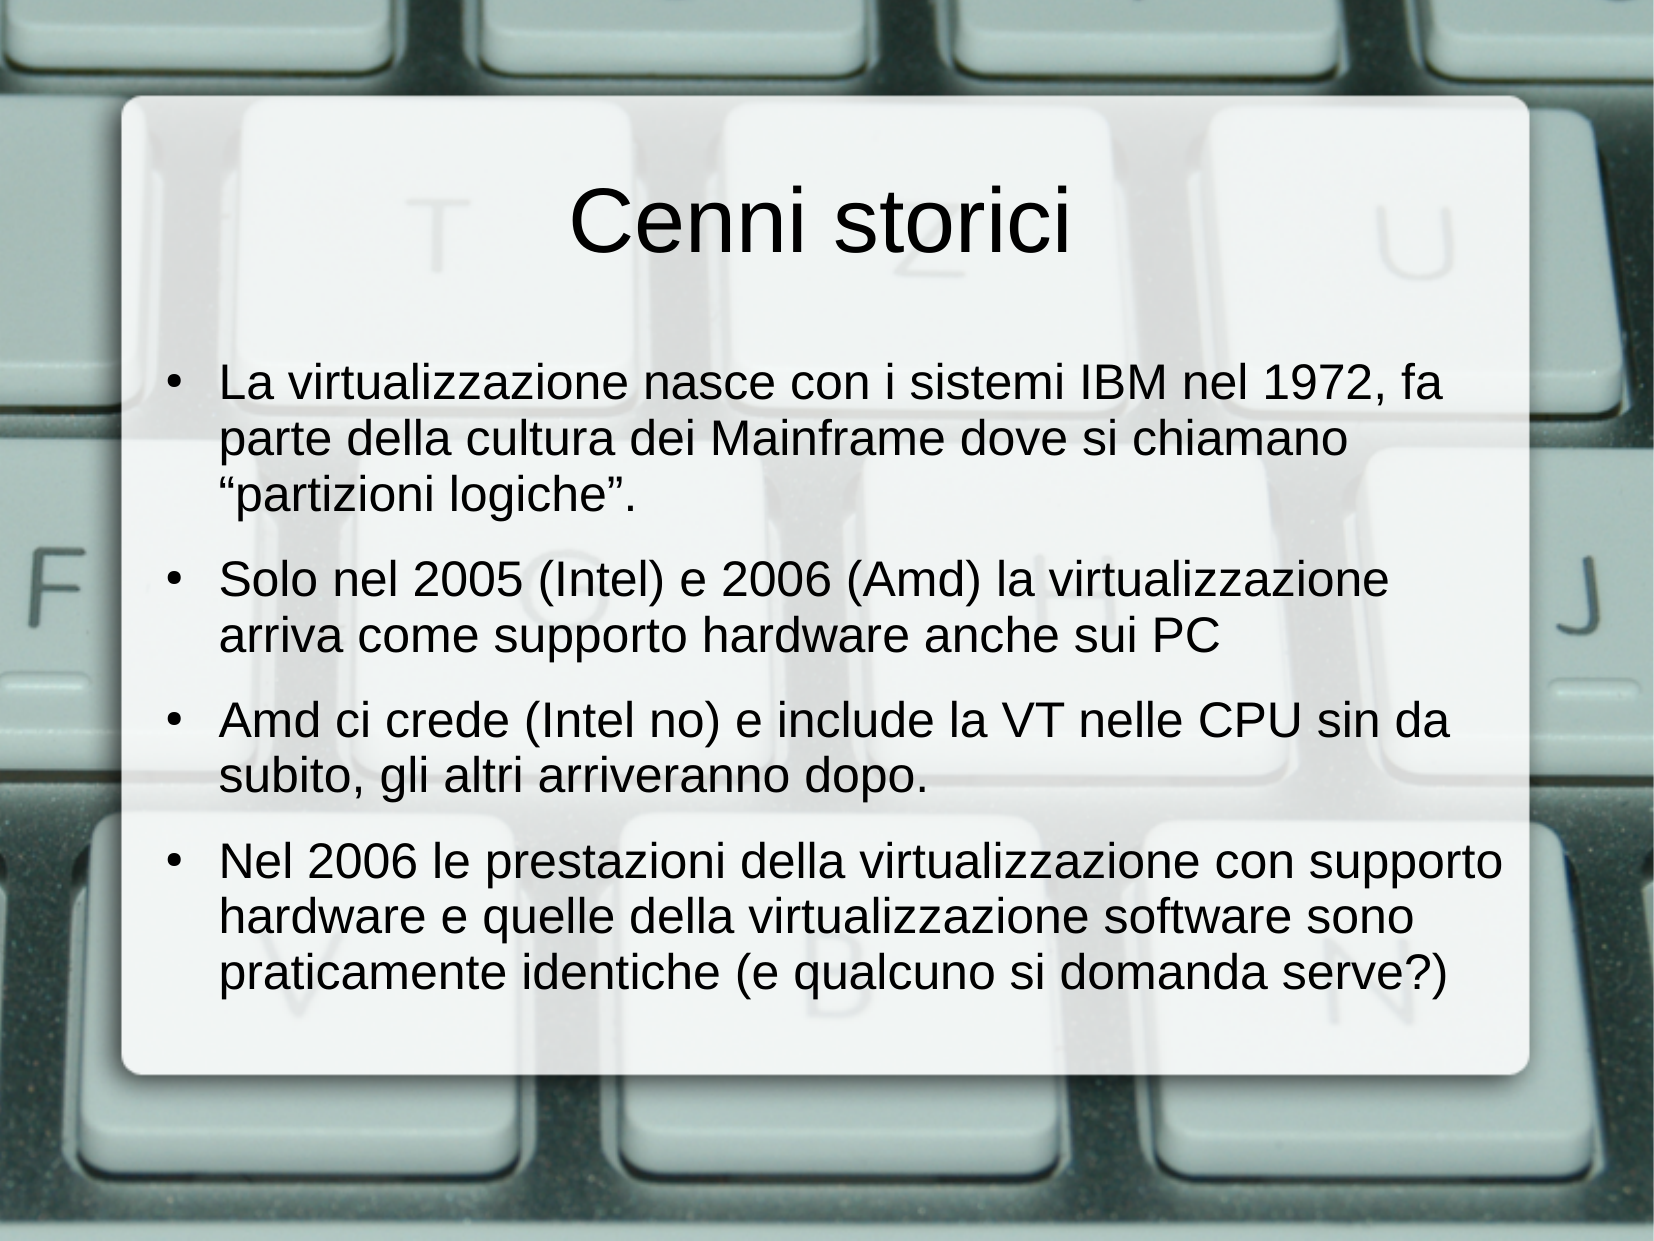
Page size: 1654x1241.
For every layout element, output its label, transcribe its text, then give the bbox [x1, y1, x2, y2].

picture [0, 0, 1654, 1241]
list La virtualizzazione nasce con i sistemi IBM nel 1972, fa parte della cultura dei Mainframe dove si chiamano “partizioni logiche”. Solo nel 2005 (Intel) e 2006 (Amd) la virtualizzazione arriva come supporto hardware anche sui PC Amd ci crede (Intel no) e include la VT nelle CPU sin da subito, gli altri arriveranno dopo. Nel 2006 le prestazioni della virtualizzazione con supporto hardware e quelle della virtualizzazione software sono praticamente identiche (e qualcuno si domanda serve?) [147, 354, 1506, 1074]
title Cenni storici [135, 117, 1506, 325]
